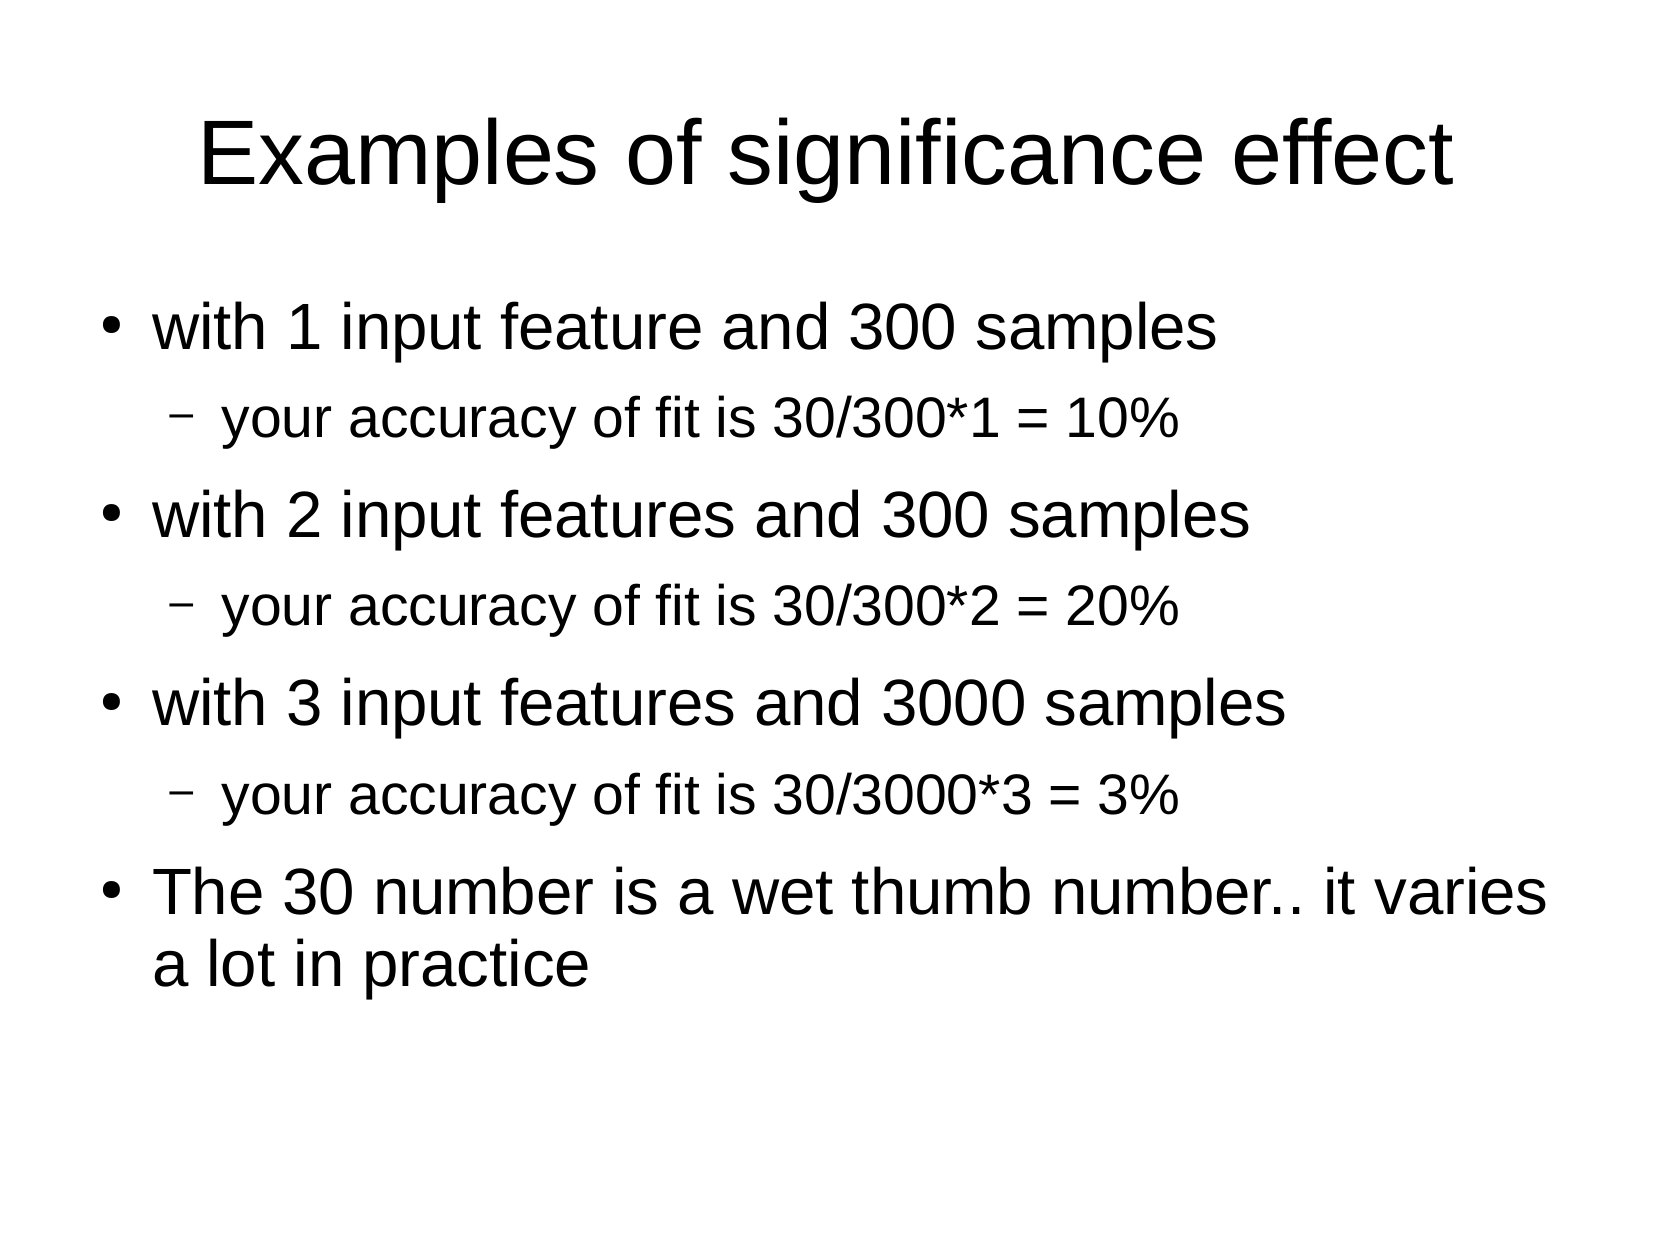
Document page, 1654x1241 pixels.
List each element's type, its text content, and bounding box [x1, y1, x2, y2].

title Examples of significance effect [82, 49, 1571, 257]
list with 1 input feature and 300 samples your accuracy of fit is 30/300*1 = 10% with 2 input features and 300 samples your accuracy of fit is 30/300*2 = 20% with 3 input features and 3000 samples your accuracy of fit is 30/3000*3 = 3% The 30 number is a wet thumb number.. it varies a lot in practice [82, 290, 1571, 1010]
